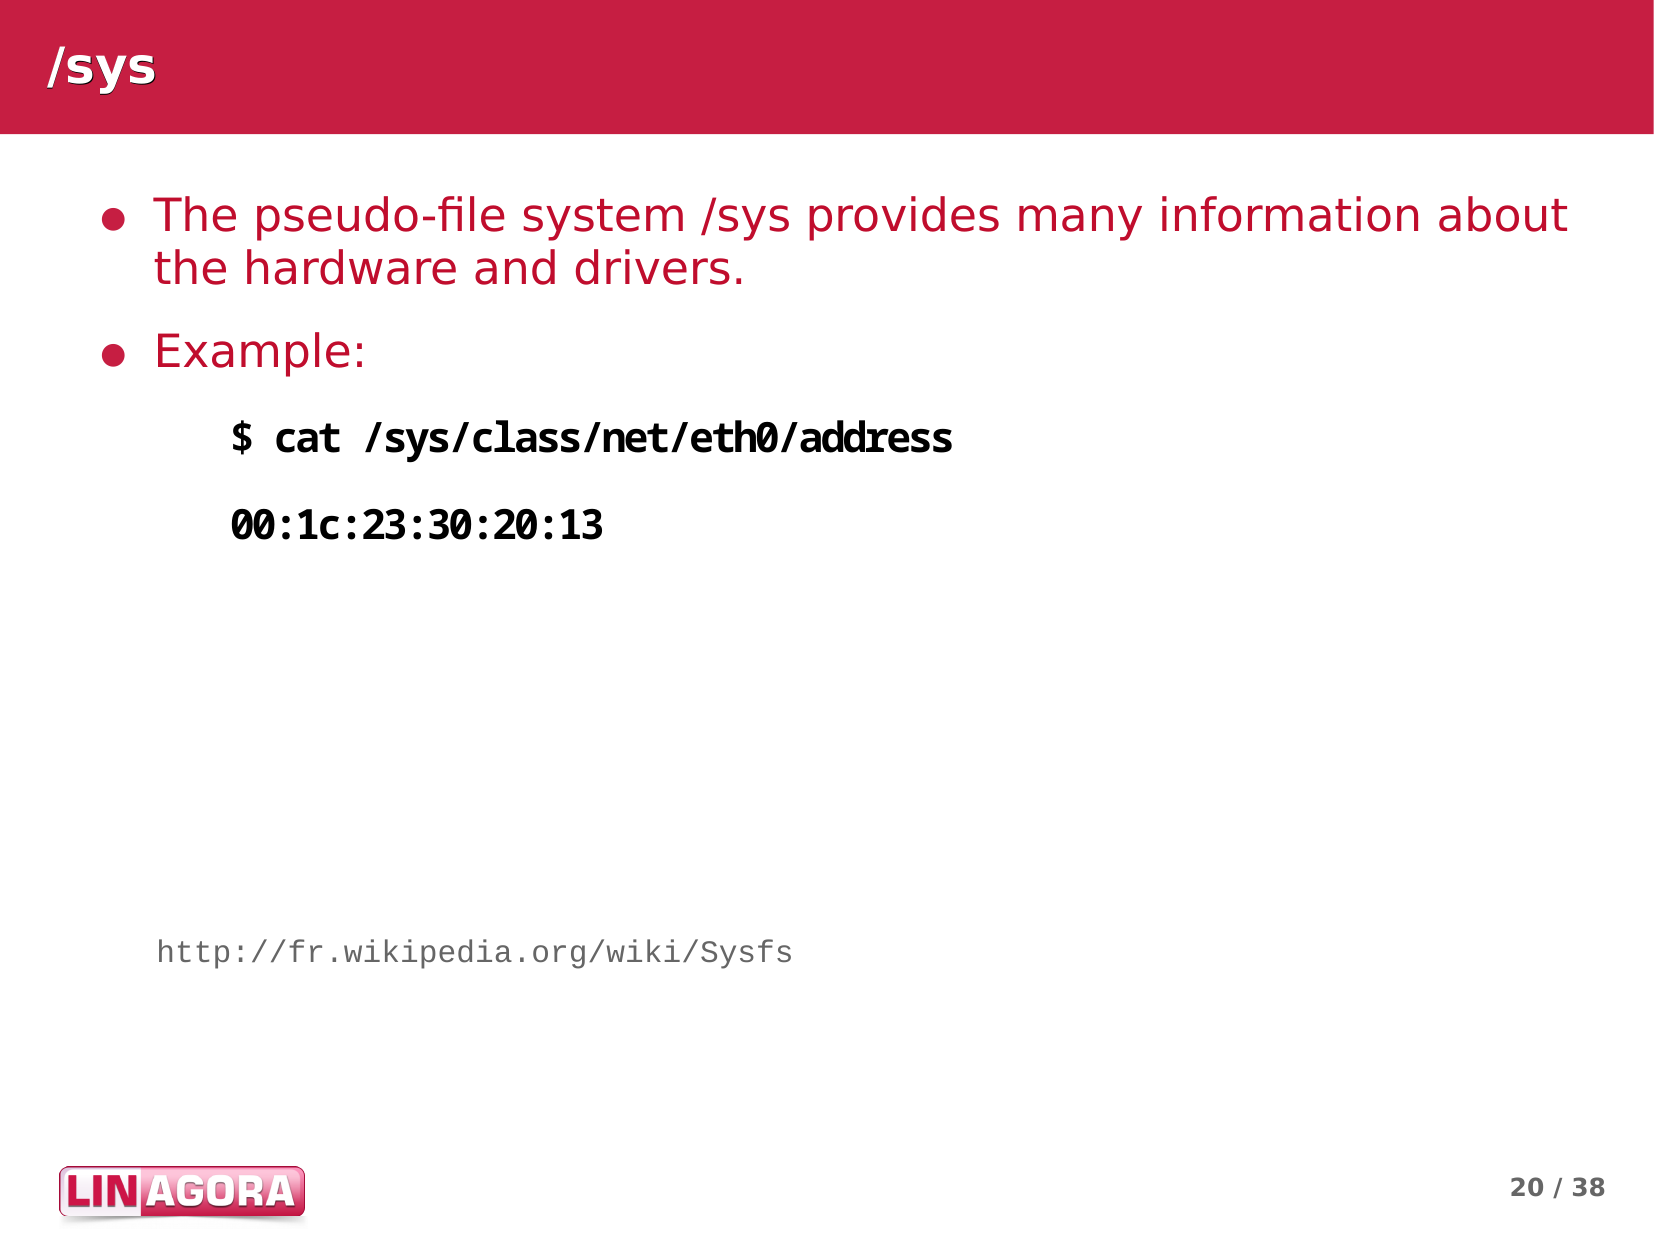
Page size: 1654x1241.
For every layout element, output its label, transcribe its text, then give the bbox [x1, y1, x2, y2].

text_box http://fr.wikipedia.org/wiki/Sysfs [141, 928, 1512, 981]
picture [59, 1166, 308, 1229]
title /sys [47, 7, 1624, 126]
list The pseudo-file system /sys provides many information about the hardware and drivers. Example: $ cat /sys/class/net/eth0/address 00:1c:23:30:20:13 [82, 188, 1571, 1134]
